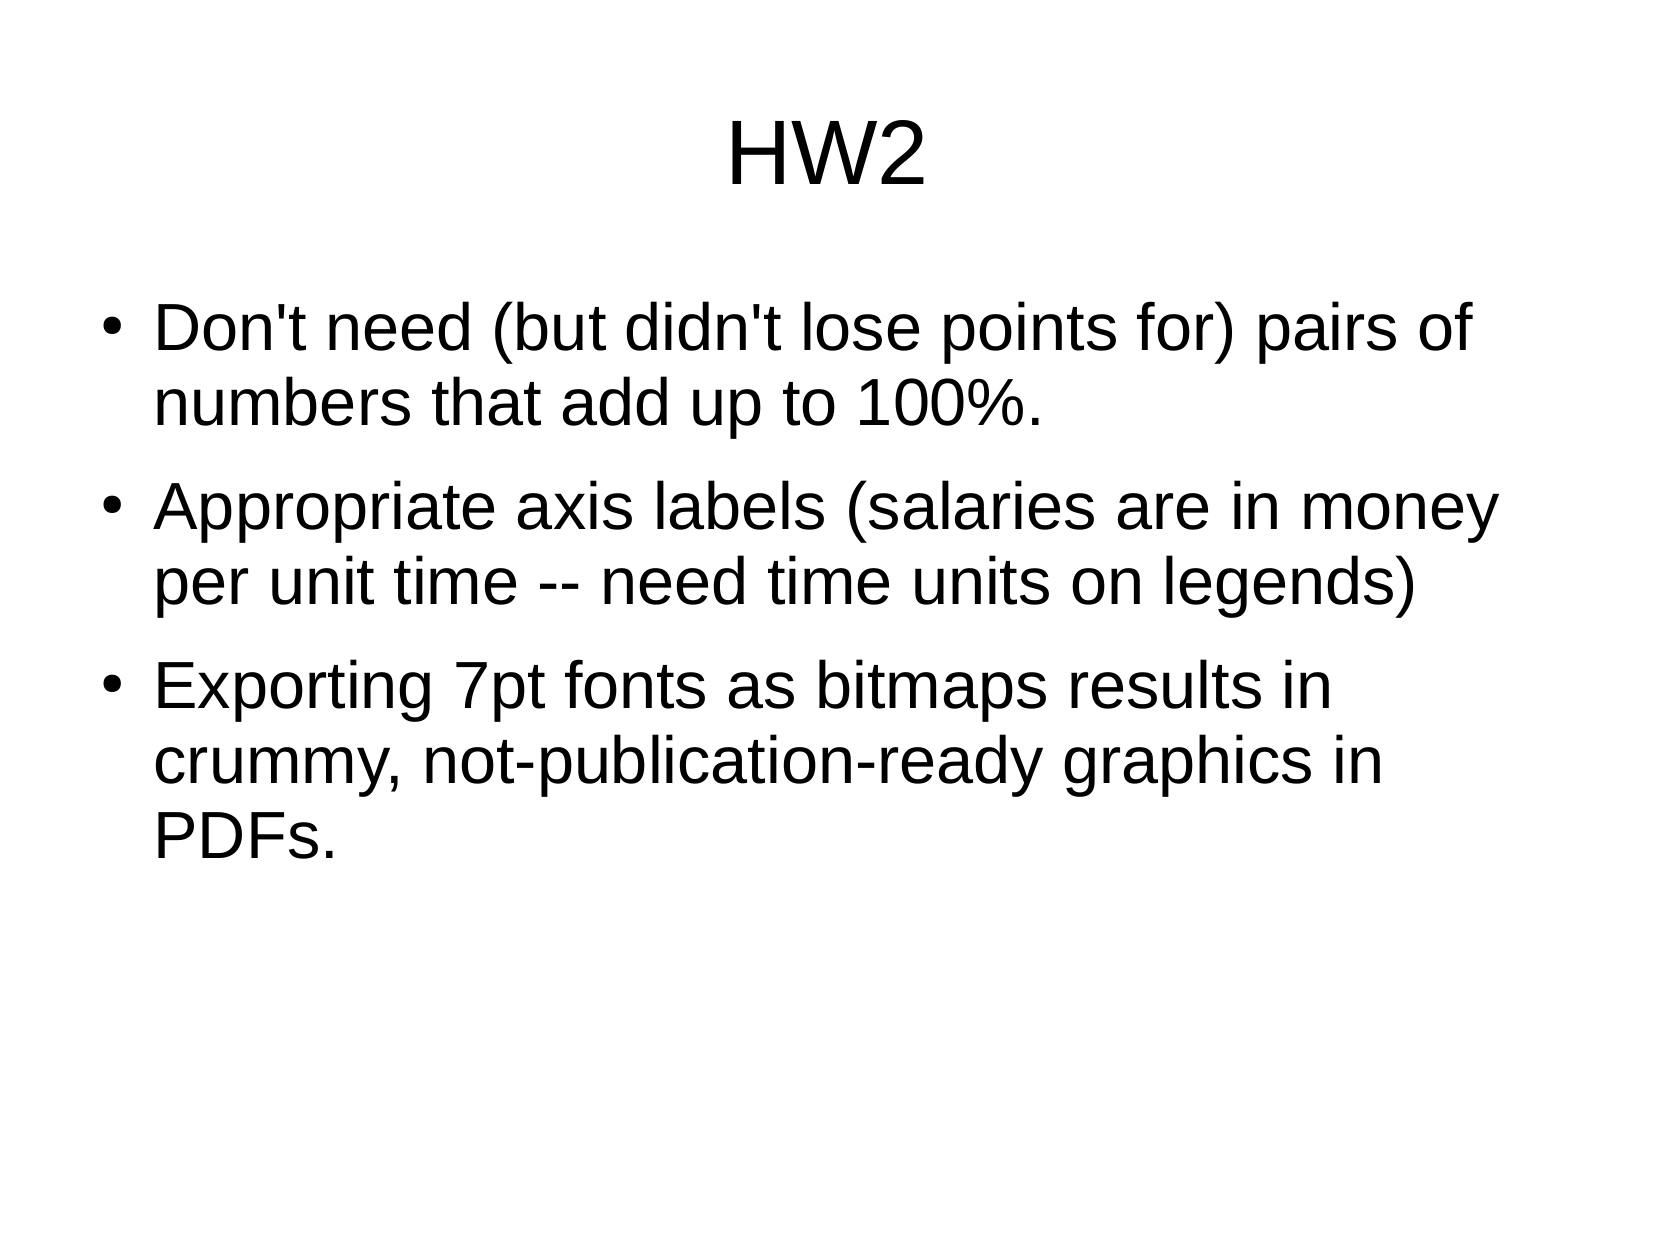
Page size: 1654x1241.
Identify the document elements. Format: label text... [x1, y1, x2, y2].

title HW2 [82, 49, 1571, 257]
list Don't need (but didn't lose points for) pairs of numbers that add up to 100%. Appropriate axis labels (salaries are in money per unit time -- need time units on legends) Exporting 7pt fonts as bitmaps results in crummy, not-publication-ready graphics in PDFs. [82, 290, 1571, 1109]
